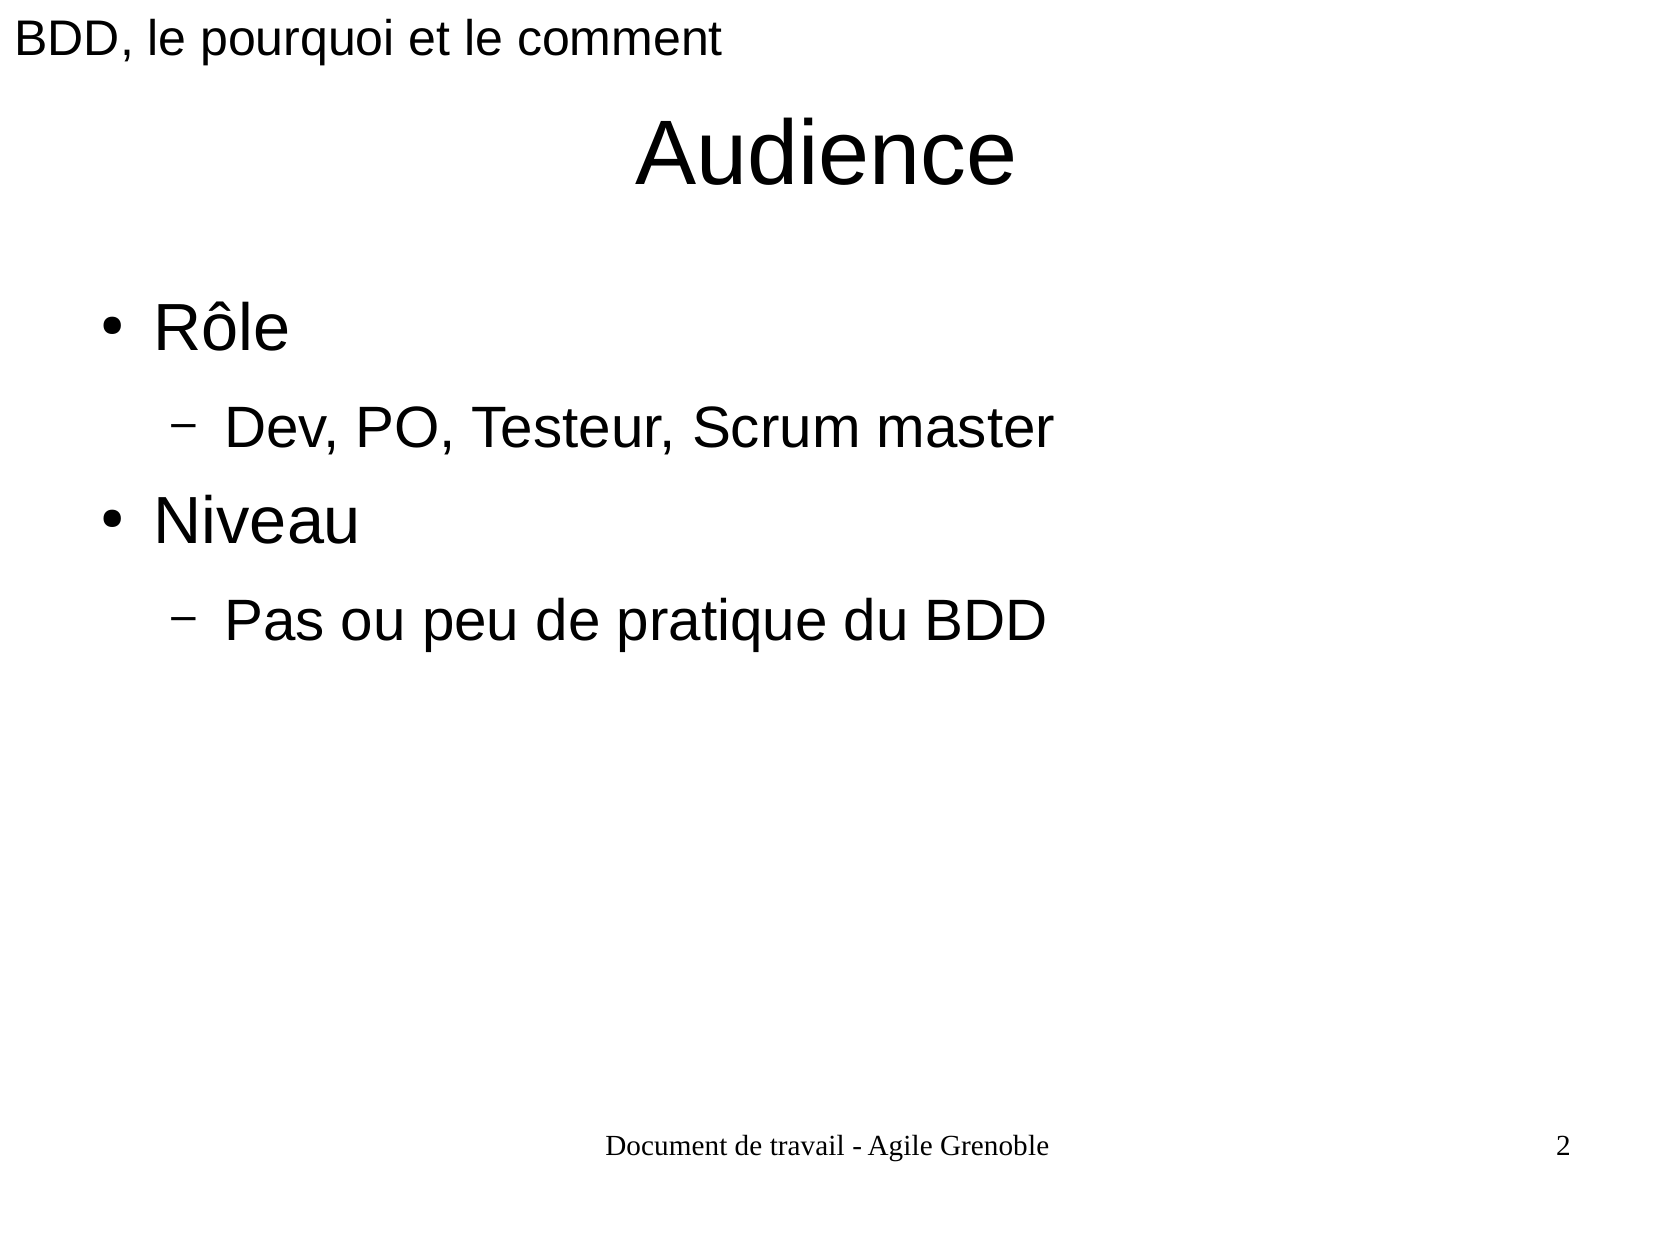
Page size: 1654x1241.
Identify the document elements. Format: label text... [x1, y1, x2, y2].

text_box BDD, le pourquoi et le comment [0, 3, 739, 74]
title Audience [82, 49, 1571, 257]
list Rôle Dev, PO, Testeur, Scrum master Niveau Pas ou peu de pratique du BDD [82, 290, 1571, 1010]
